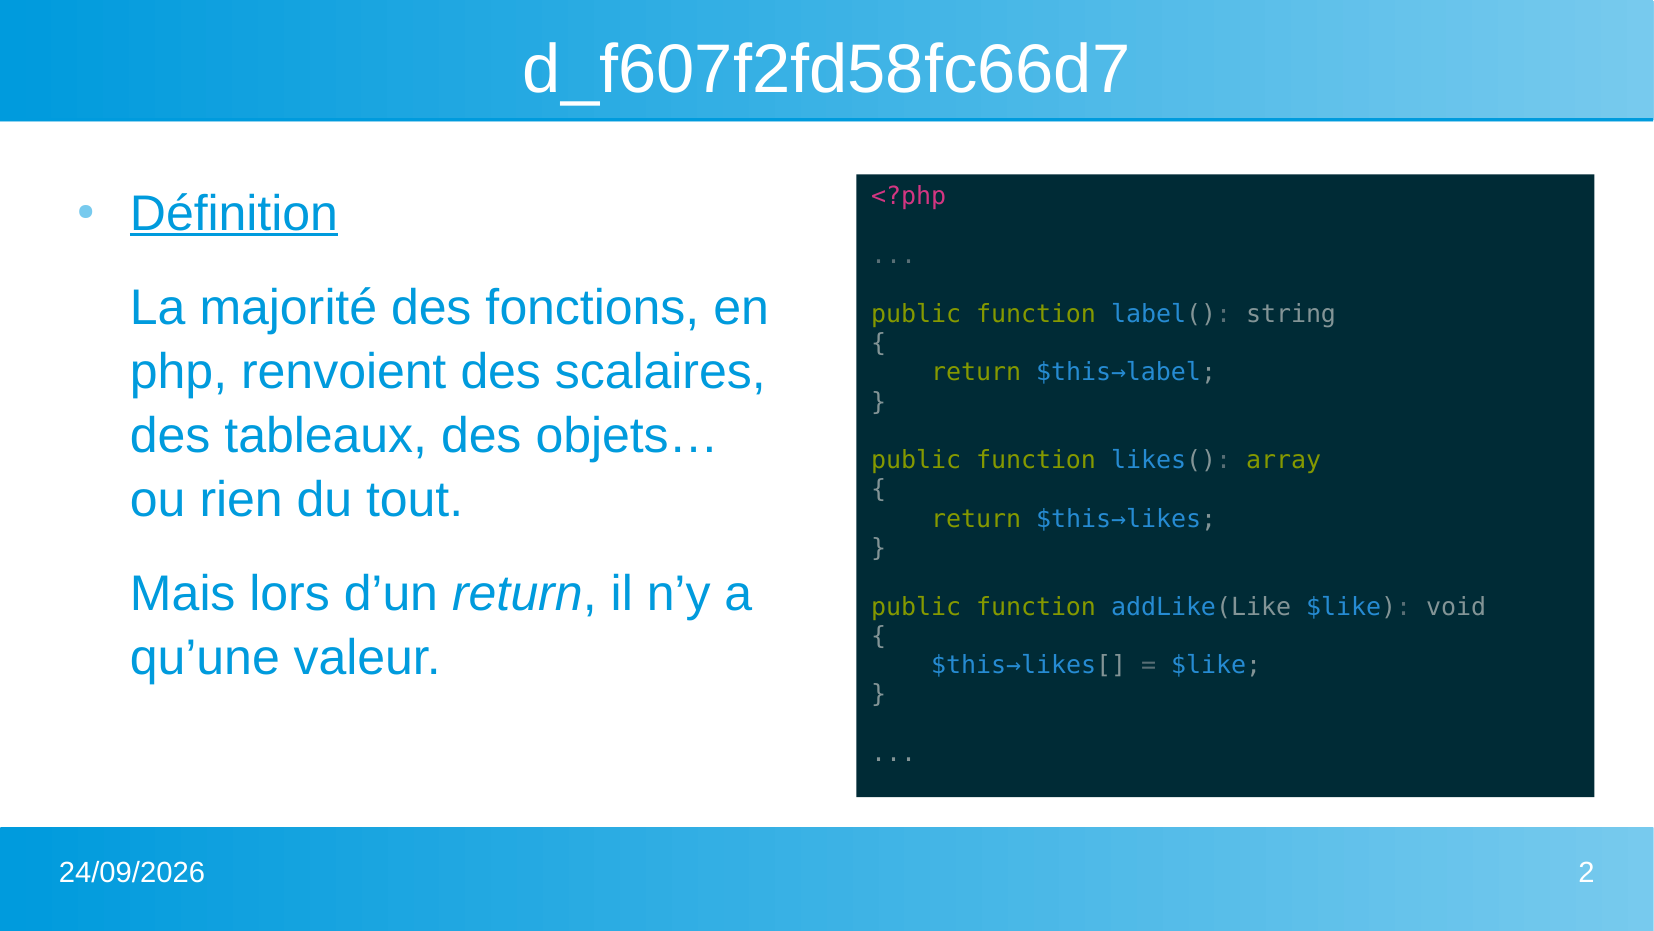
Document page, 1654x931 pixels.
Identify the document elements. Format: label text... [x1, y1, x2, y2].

title PHP Generator - Yield key word [59, 29, 1595, 108]
list Définition La majorité des fonctions, en php, renvoient des scalaires, des tableaux, des objets… ou rien du tout. Mais lors d’un return, il n’y a qu’une valeur. [59, 177, 809, 768]
text_box <?php ... public function label(): string { return $this→label; } public function likes(): array { return $this→likes; } public function addLike(Like $like): void { $this→likes[] = $like; } ... [856, 174, 1595, 798]
